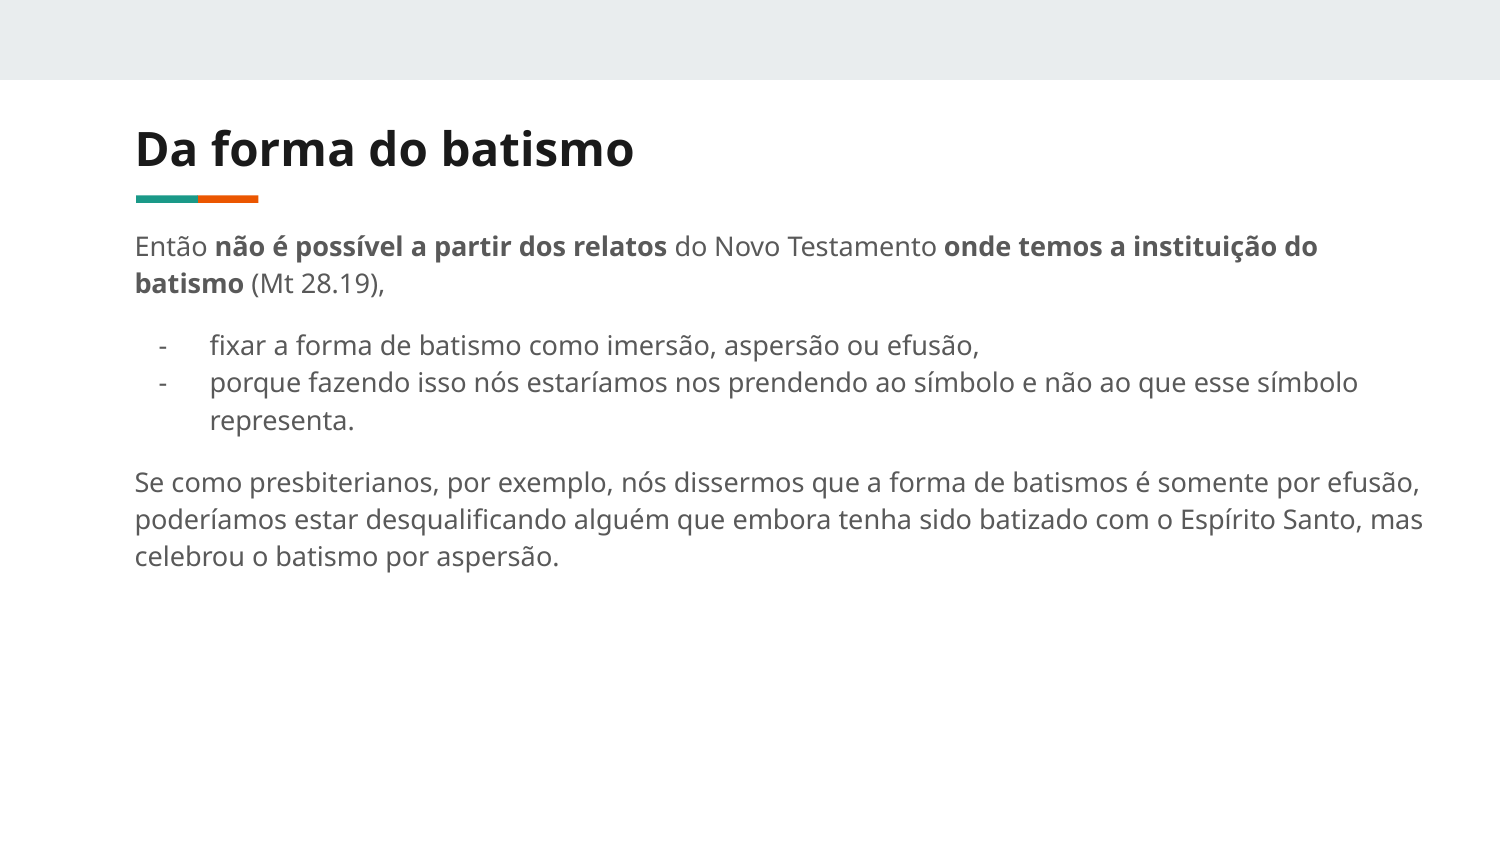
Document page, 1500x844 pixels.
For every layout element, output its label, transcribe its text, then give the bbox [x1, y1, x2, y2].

list Então não é possível a partir dos relatos do Novo Testamento onde temos a instituição do batismo (Mt 28.19), fixar a forma de batismo como imersão, aspersão ou efusão, porque fazendo isso nós estaríamos nos prendendo ao símbolo e não ao que esse símbolo representa. Se como presbiterianos, por exemplo, nós dissermos que a forma de batismos é somente por efusão, poderíamos estar desqualificando alguém que embora tenha sido batizado com o Espírito Santo, mas celebrou o batismo por aspersão. [119, 209, 1446, 797]
title Da forma do batismo [119, 103, 1381, 192]
